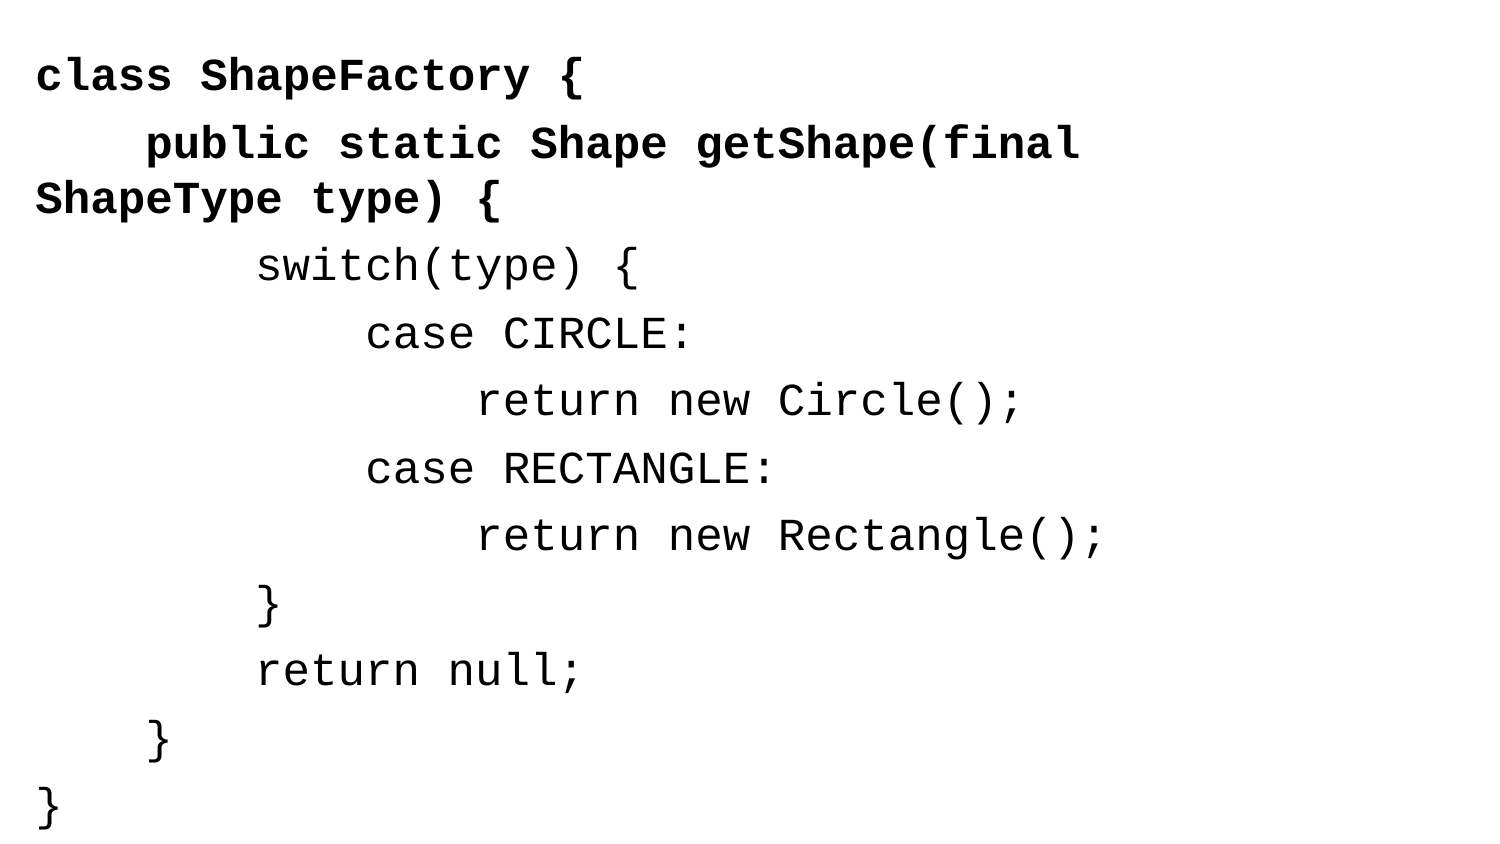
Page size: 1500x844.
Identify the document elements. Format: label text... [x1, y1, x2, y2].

list class ShapeFactory { public static Shape getShape(final ShapeType type) { switch(type) { case CIRCLE: return new Circle(); case RECTANGLE: return new Rectangle(); } return null; } } [20, 30, 1371, 642]
